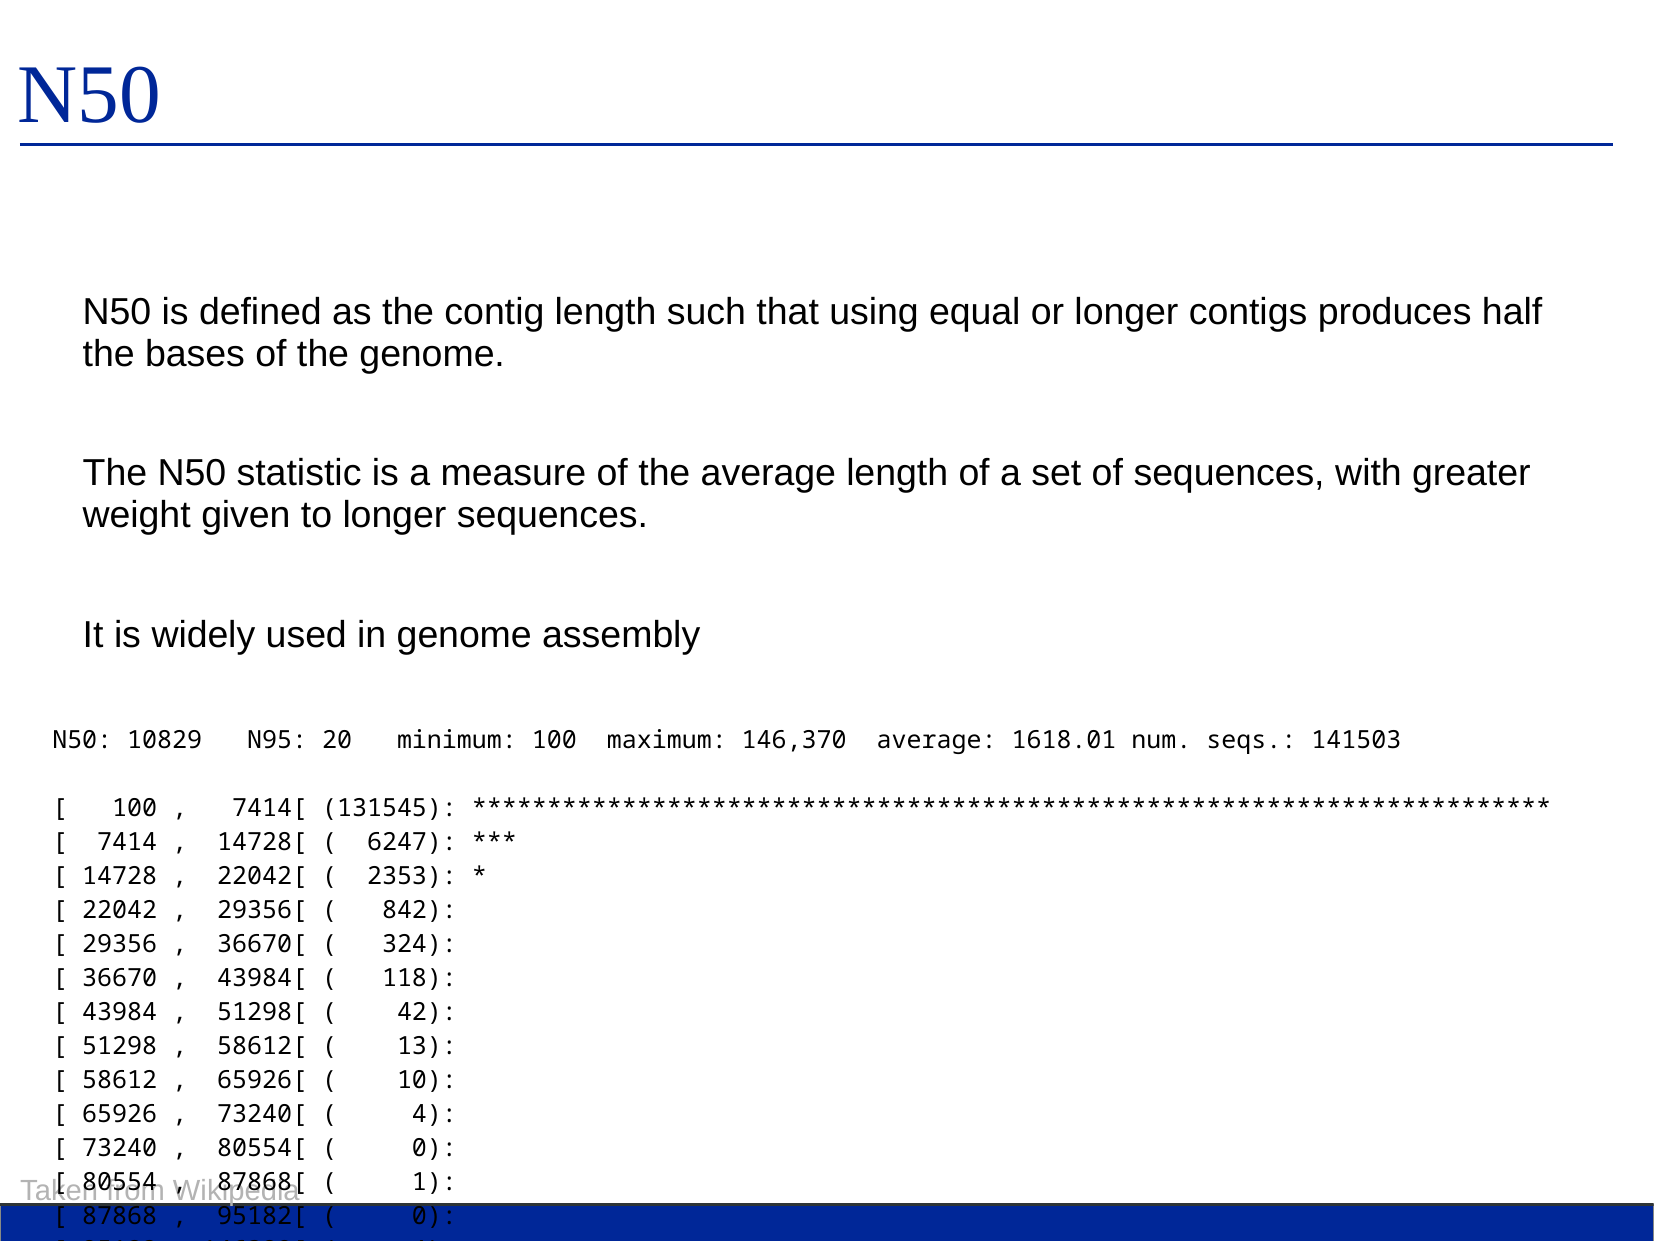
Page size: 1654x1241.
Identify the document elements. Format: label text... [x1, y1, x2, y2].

title N50 [17, 0, 1589, 198]
text_box N50: 10829 N95: 20 minimum: 100 maximum: 146,370 average: 1618.01 num. seqs.: 141503 [ 100 , 7414[ (131545): ************************************************************************ [ 7414 , 14728[ ( 6247): *** [ 14728 , 22042[ ( 2353): * [ 22042 , 29356[ ( 842): [ 29356 , 36670[ ( 324): [ 36670 , 43984[ ( 118): [ 43984 , 51298[ ( 42): [ 51298 , 58612[ ( 13): [ 58612 , 65926[ ( 10): [ 65926 , 73240[ ( 4): [ 73240 , 80554[ ( 0): [ 80554 , 87868[ ( 1): [ 87868 , 95182[ ( 0): [ 95182 , 146380[ ( 4): [37, 714, 1613, 1156]
list N50 is defined as the contig length such that using equal or longer contigs produces half the bases of the genome. The N50 statistic is a measure of the average length of a set of sequences, with greater weight given to longer sequences. It is widely used in genome assembly [82, 290, 1571, 714]
text_box Taken from Wikipedia [5, 1166, 402, 1214]
